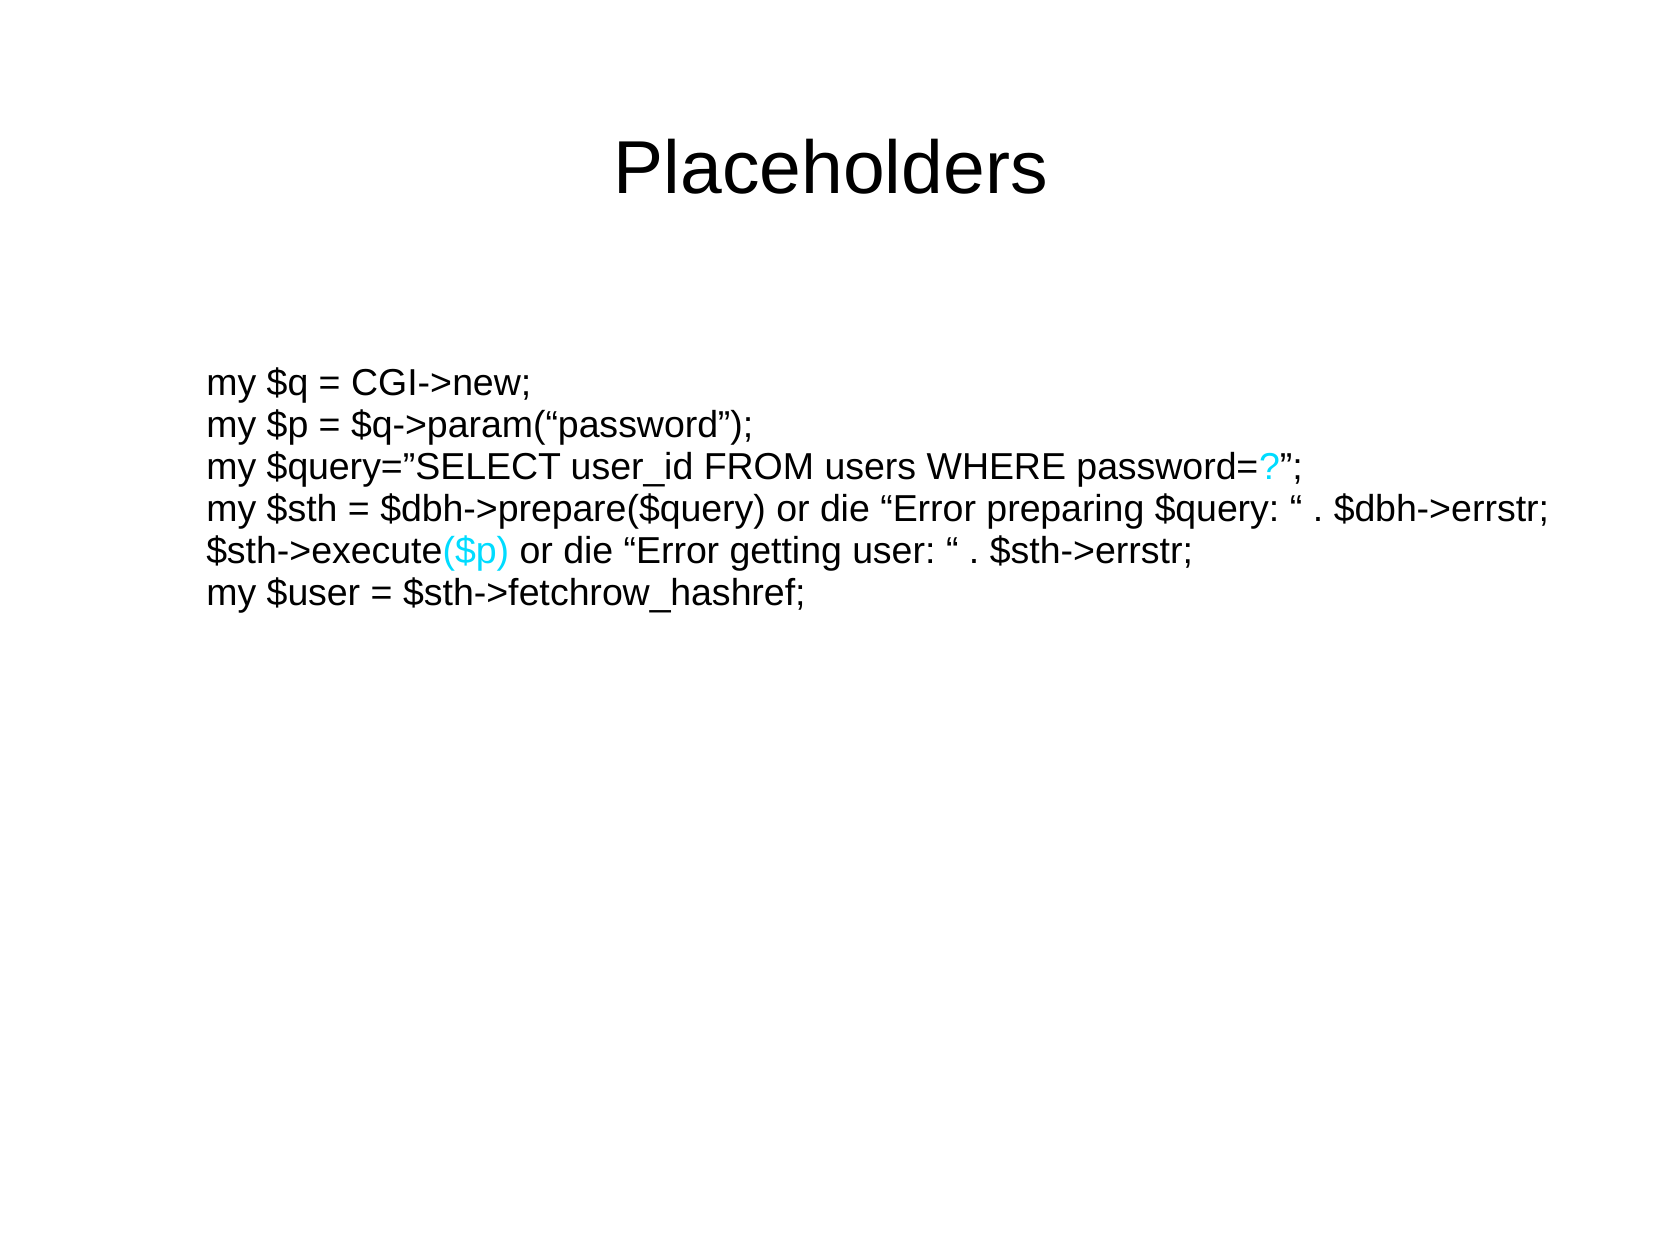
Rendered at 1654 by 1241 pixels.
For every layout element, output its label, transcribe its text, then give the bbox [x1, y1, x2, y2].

text_box Placeholders [599, 118, 1063, 220]
text_box my $q = CGI->new; my $p = $q->param(“password”); my $query=”SELECT user_id FROM users WHERE password=?”; my $sth = $dbh->prepare($query) or die “Error preparing $query: “ . $dbh->errstr; $sth->execute($p) or die “Error getting user: “ . $sth->errstr; my $user = $sth->fetchrow_hashref; [191, 354, 1565, 629]
